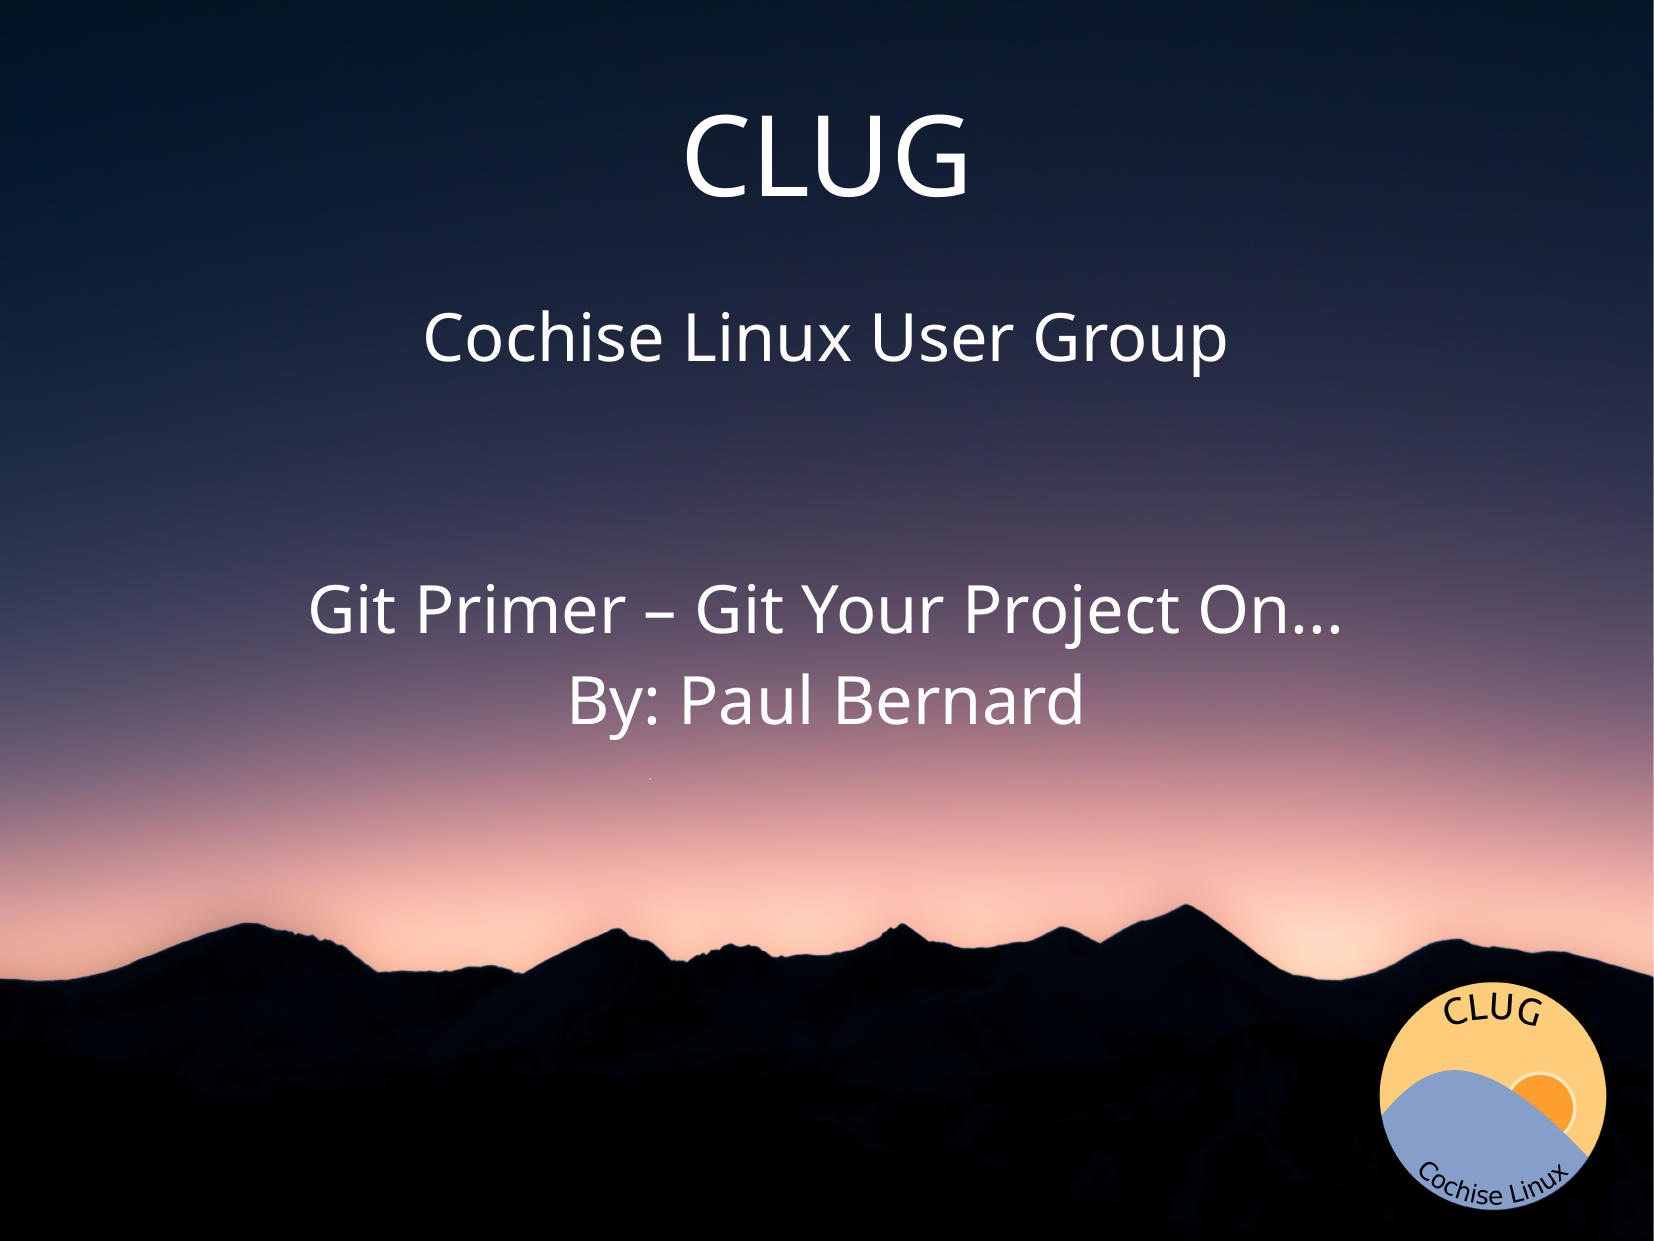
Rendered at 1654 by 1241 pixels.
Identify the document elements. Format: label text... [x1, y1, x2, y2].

title CLUG [82, 49, 1571, 257]
subtitle Cochise Linux User Group Git Primer – Git Your Project On... By: Paul Bernard CochiseLinux.com [82, 290, 1571, 1186]
picture [0, 0, 1654, 1241]
